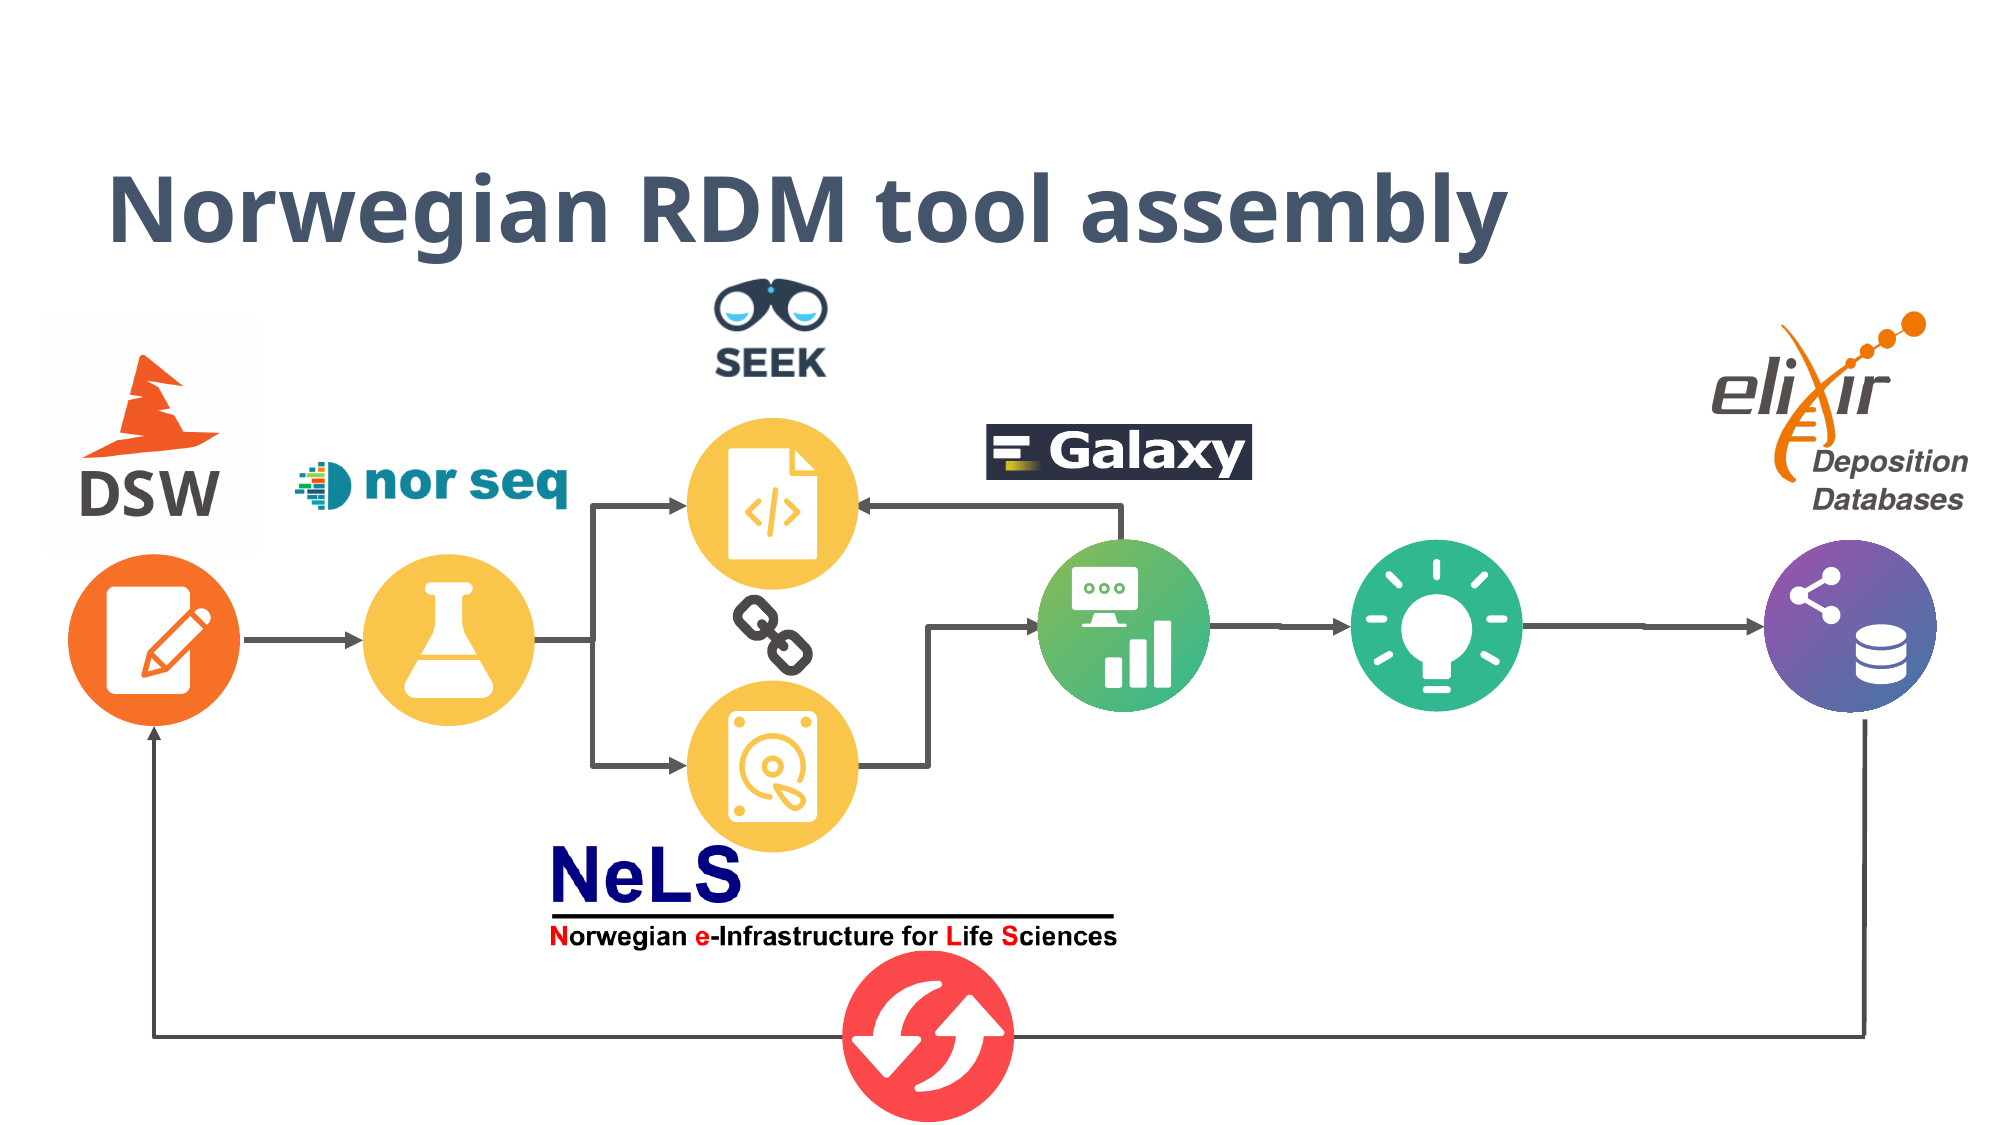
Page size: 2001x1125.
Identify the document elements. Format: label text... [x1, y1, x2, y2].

text_box [68, 554, 240, 727]
title Norwegian RDM tool assembly [90, 129, 2000, 297]
picture [295, 462, 567, 510]
picture [1703, 300, 1984, 520]
text_box [1764, 540, 1937, 713]
picture [986, 424, 1253, 480]
text_box [686, 680, 859, 853]
picture [697, 256, 845, 402]
text_box [686, 417, 859, 590]
text_box [842, 952, 1015, 1123]
text_box [1037, 539, 1210, 712]
text_box [732, 594, 813, 676]
picture [44, 317, 257, 554]
picture [551, 845, 1117, 952]
text_box [1350, 539, 1523, 712]
text_box [362, 554, 535, 727]
